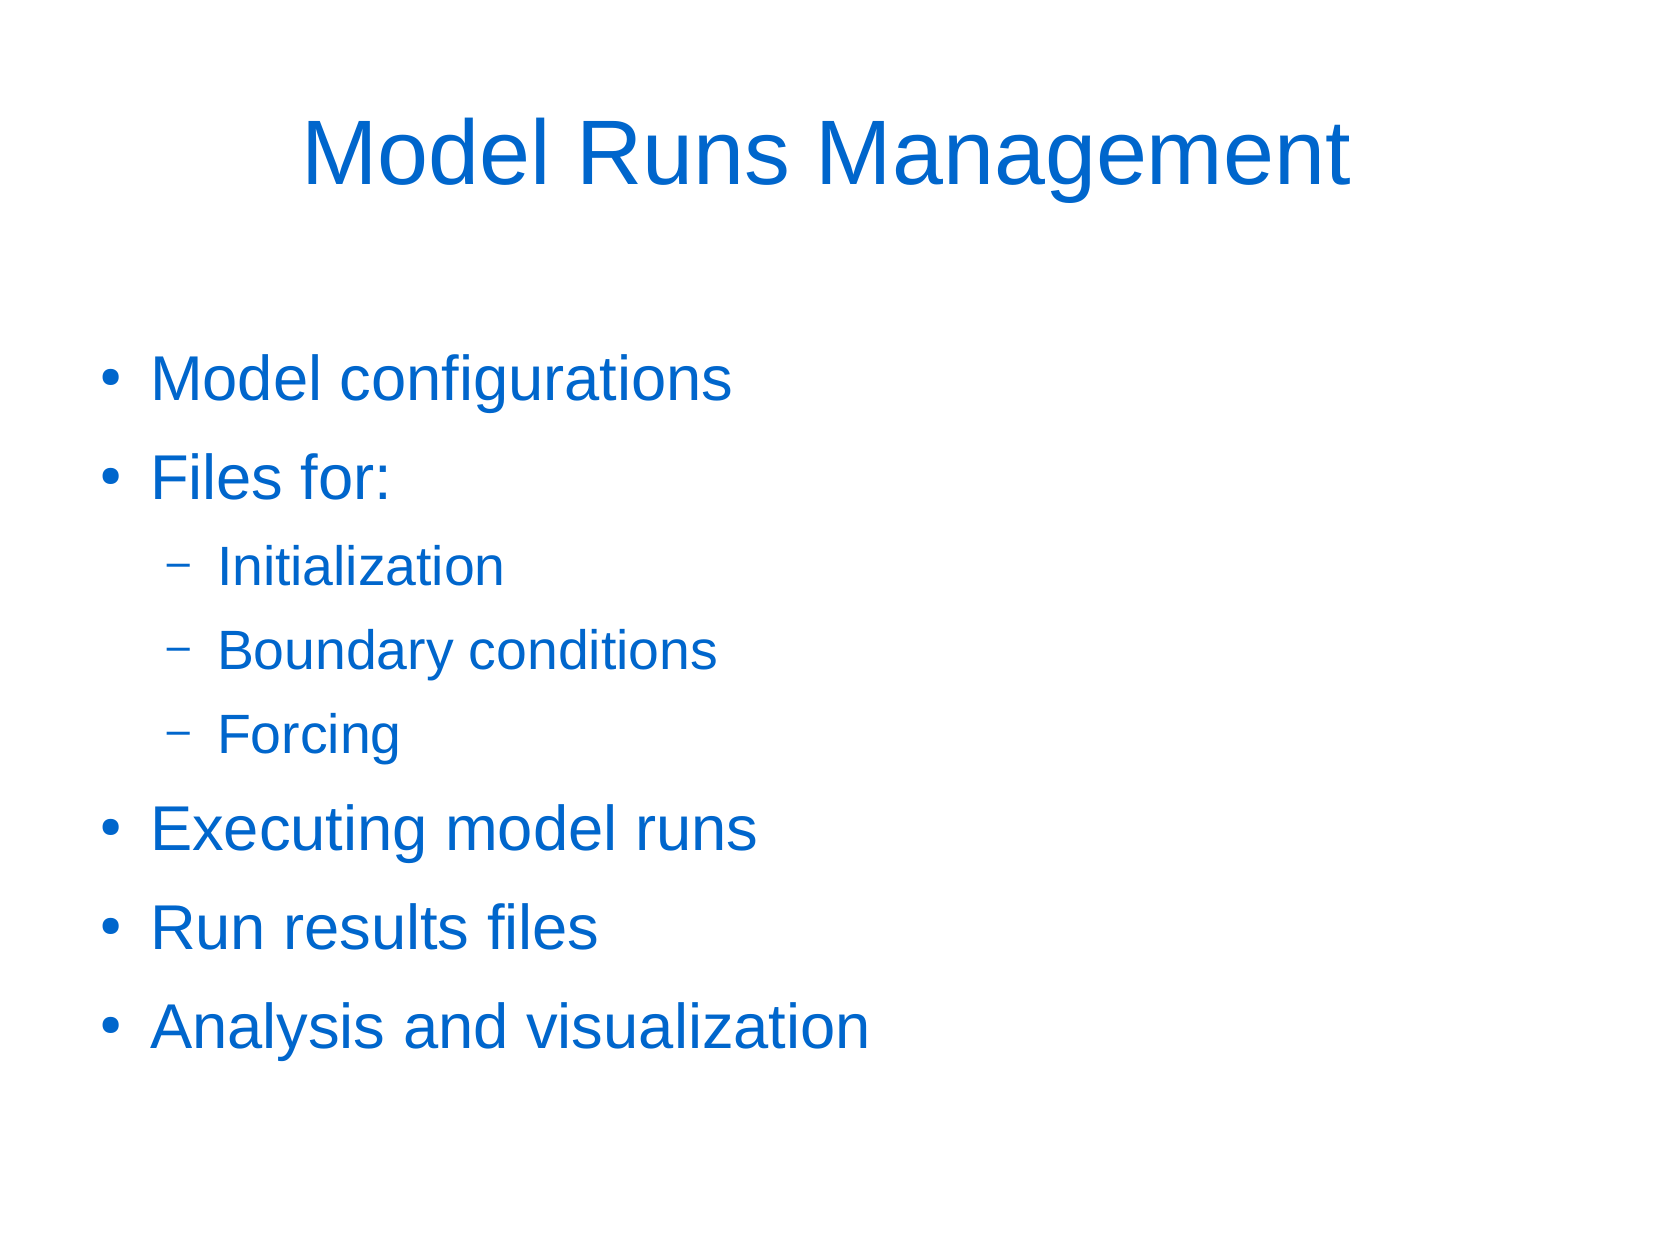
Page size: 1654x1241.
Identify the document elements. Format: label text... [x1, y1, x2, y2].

title Model Runs Management [82, 49, 1571, 257]
list Model configurations Files for: Initialization Boundary conditions Forcing Executing model runs Run results files Analysis and visualization [82, 343, 1571, 1063]
